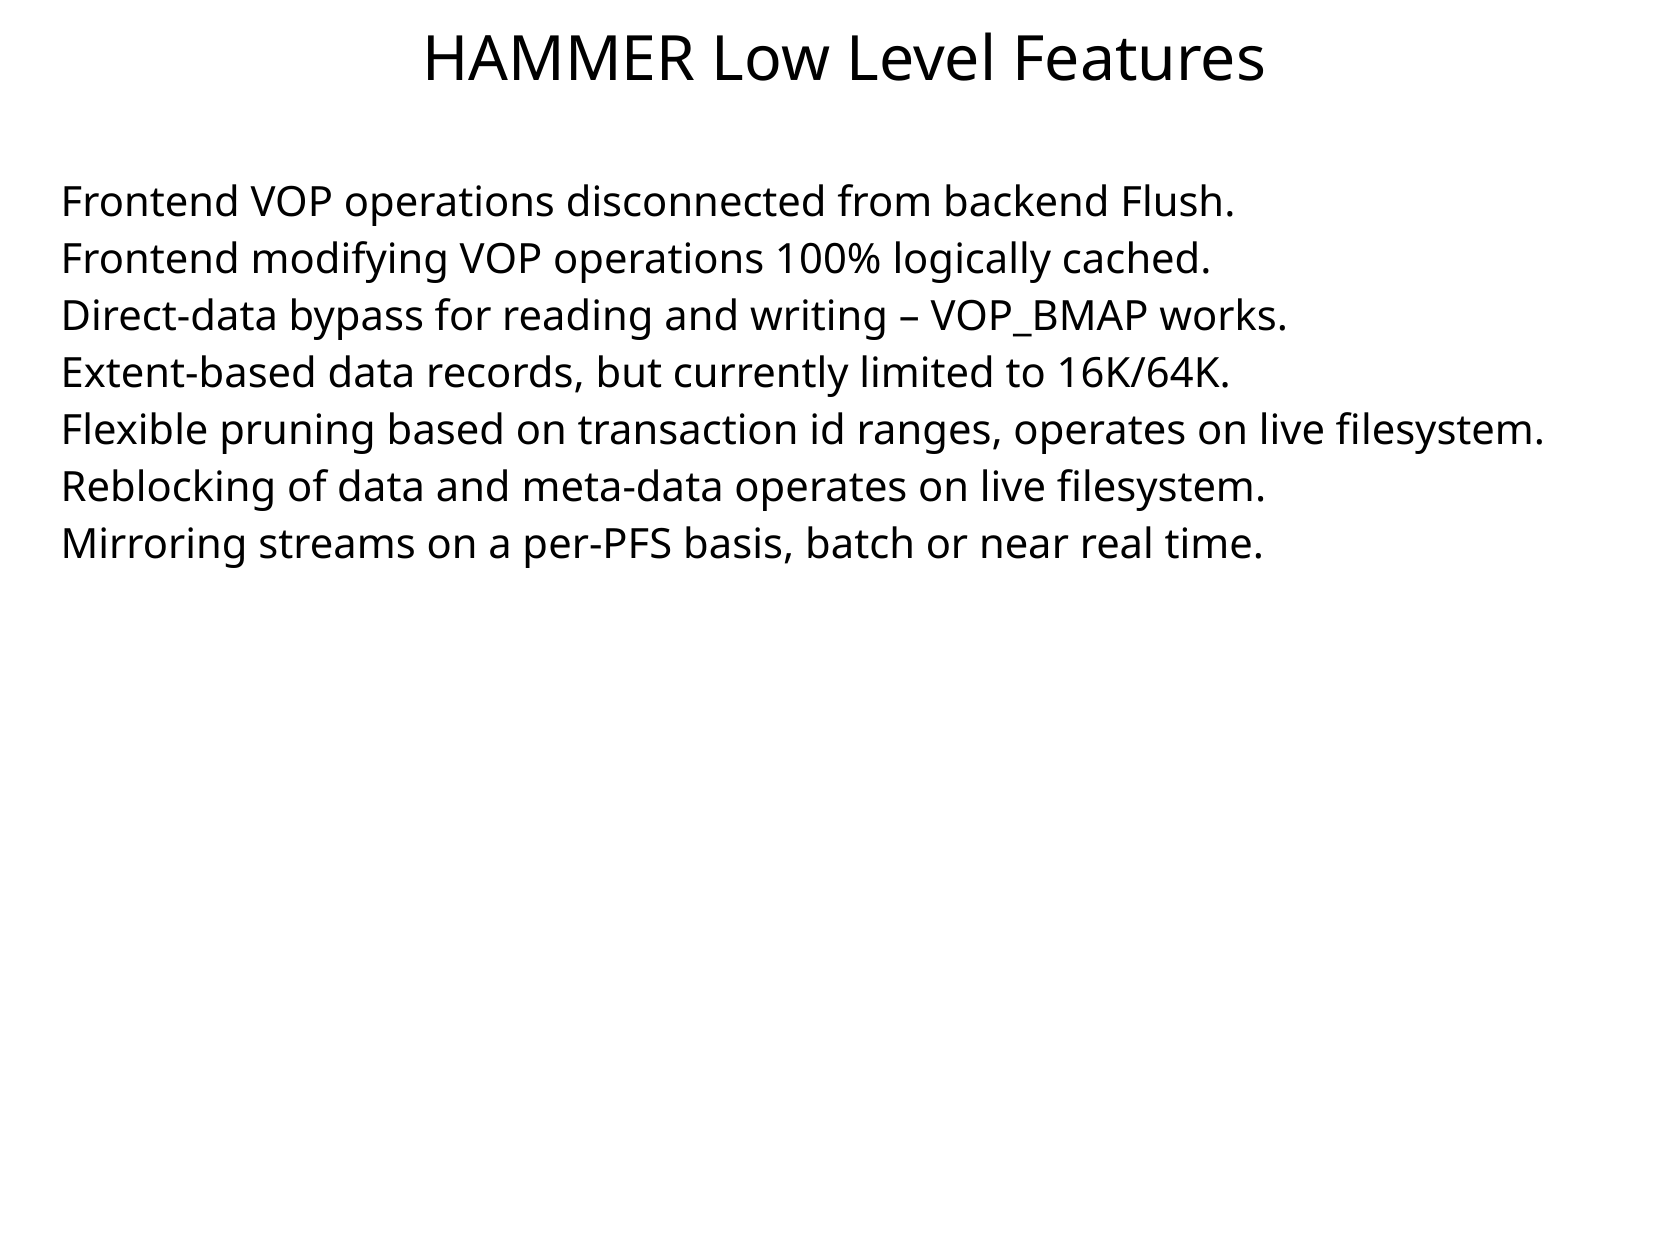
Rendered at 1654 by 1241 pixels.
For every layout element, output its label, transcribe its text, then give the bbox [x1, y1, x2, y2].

text_box Frontend VOP operations disconnected from backend Flush. Frontend modifying VOP operations 100% logically cached. Direct-data bypass for reading and writing – VOP_BMAP works. Extent-based data records, but currently limited to 16K/64K. Flexible pruning based on transaction id ranges, operates on live filesystem. Reblocking of data and meta-data operates on live filesystem. Mirroring streams on a per-PFS basis, batch or near real time. [45, 164, 1652, 994]
text_box HAMMER Low Level Features [114, 9, 1575, 104]
